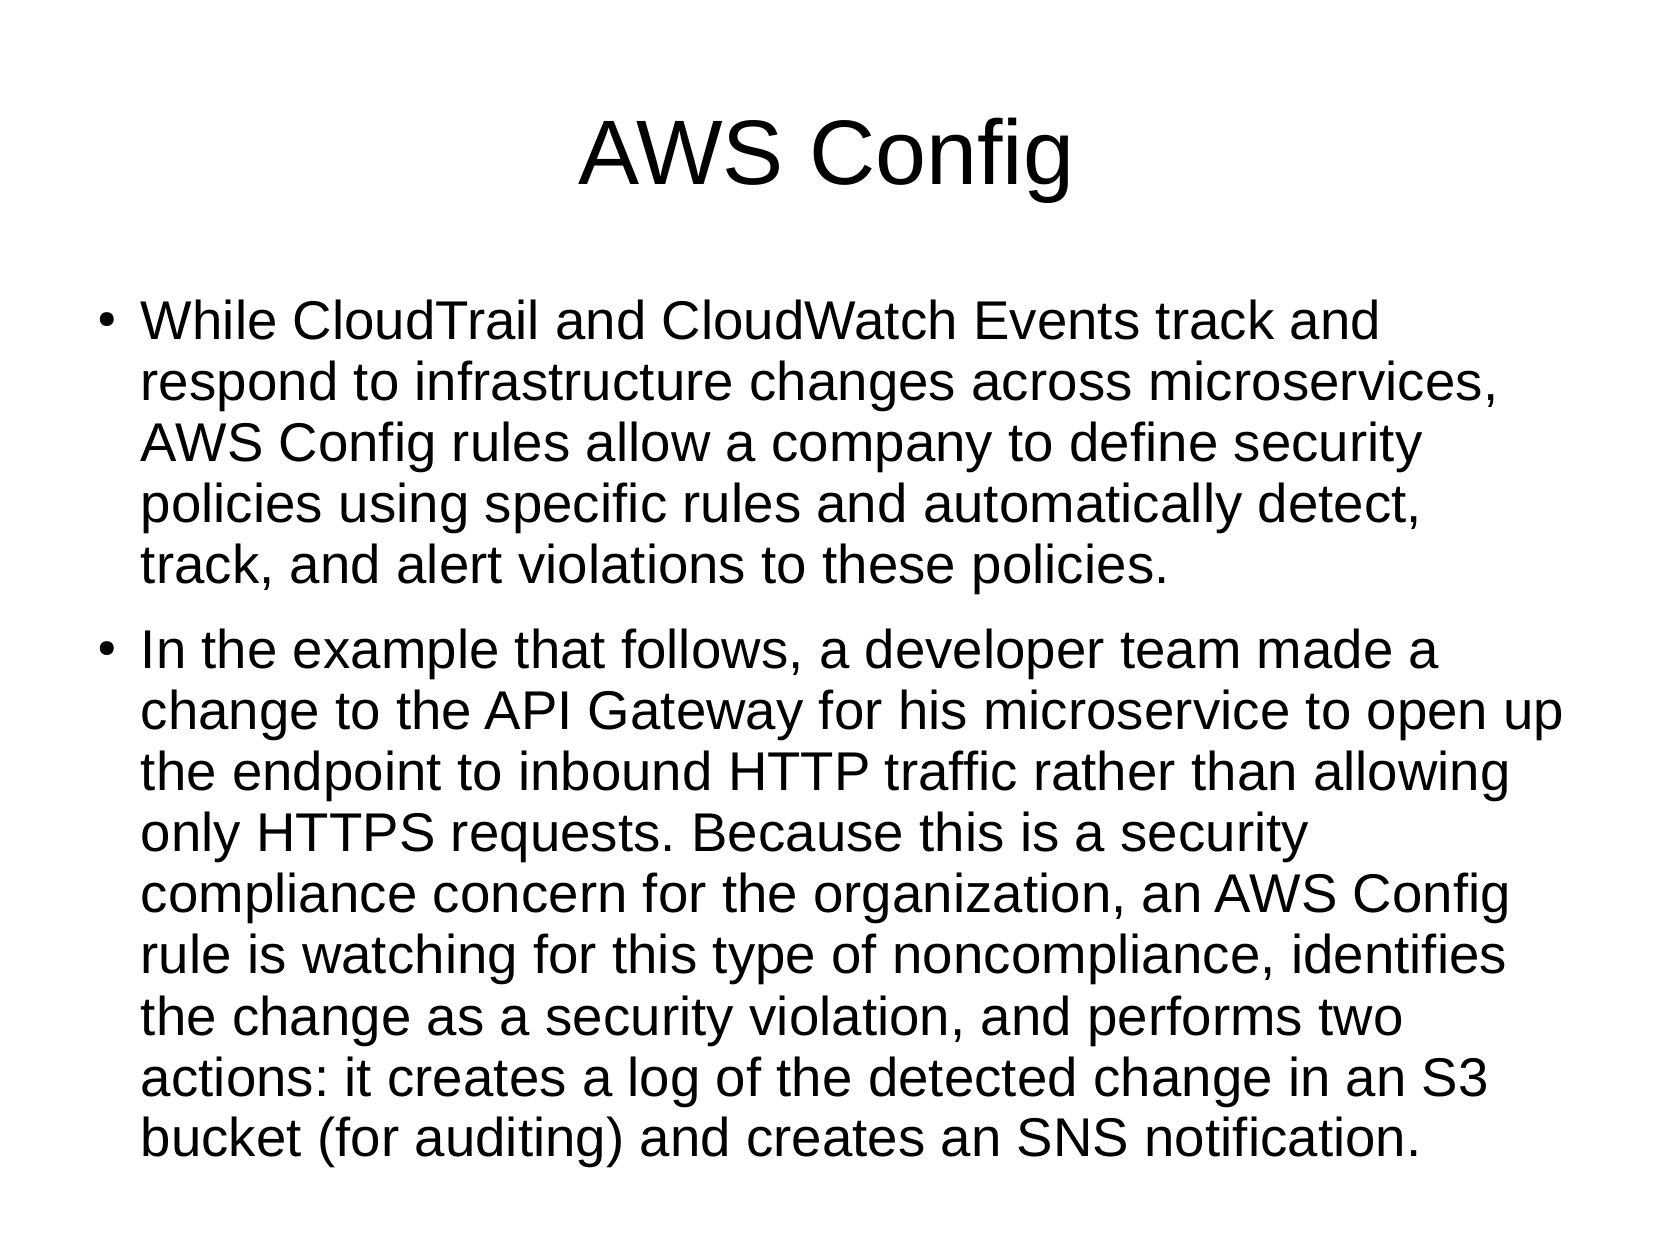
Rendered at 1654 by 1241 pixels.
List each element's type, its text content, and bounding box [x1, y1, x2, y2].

title AWS Config [82, 49, 1571, 257]
list While CloudTrail and CloudWatch Events track and respond to infrastructure changes across microservices, AWS Config rules allow a company to define security policies using specific rules and automatically detect, track, and alert violations to these policies. In the example that follows, a developer team made a change to the API Gateway for his microservice to open up the endpoint to inbound HTTP traffic rather than allowing only HTTPS requests. Because this is a security compliance concern for the organization, an AWS Config rule is watching for this type of noncompliance, identifies the change as a security violation, and performs two actions: it creates a log of the detected change in an S3 bucket (for auditing) and creates an SNS notification. [82, 290, 1571, 1186]
